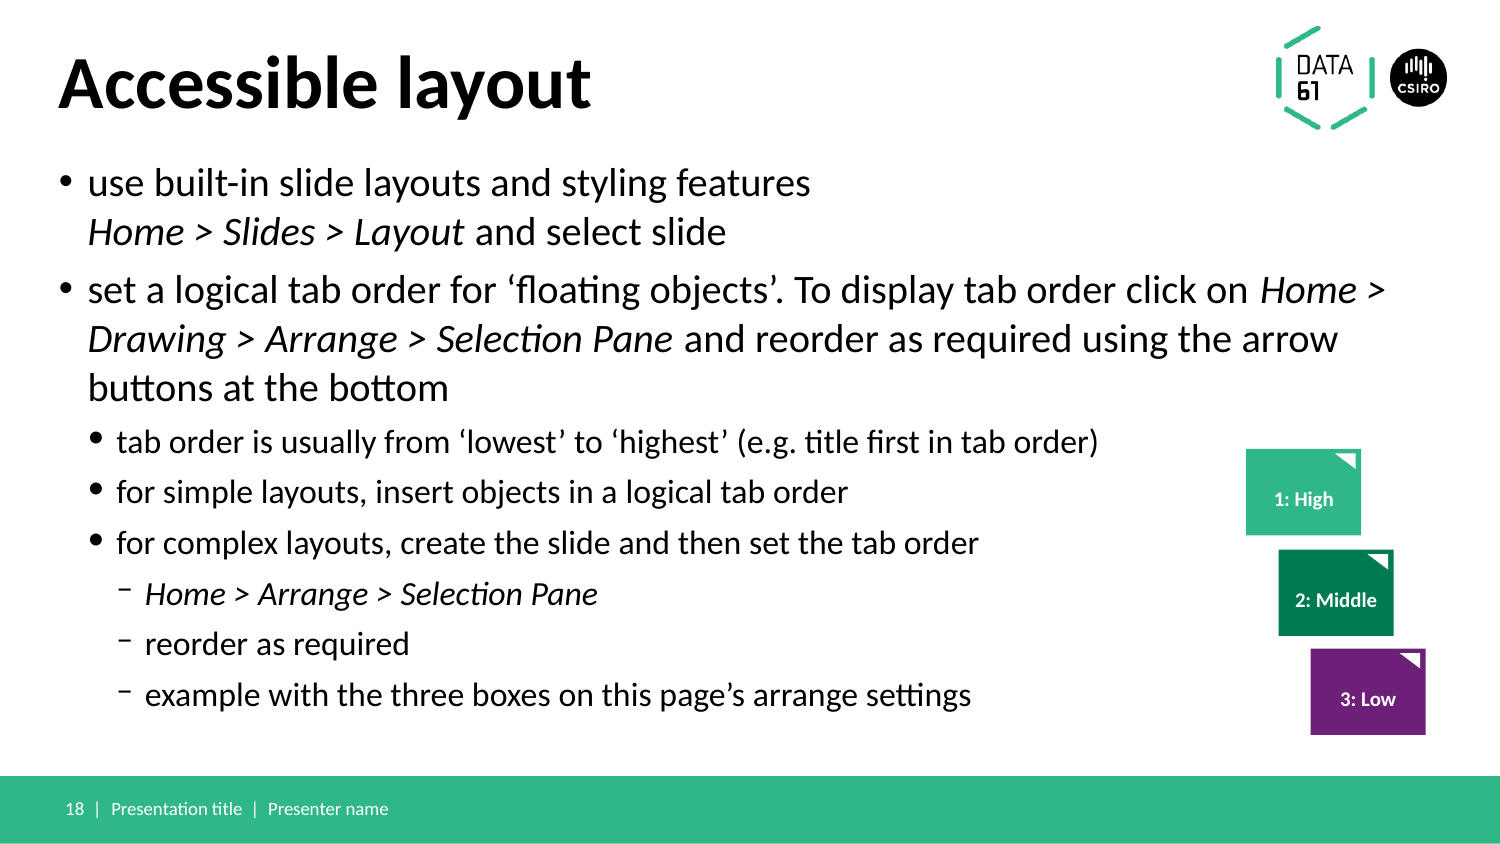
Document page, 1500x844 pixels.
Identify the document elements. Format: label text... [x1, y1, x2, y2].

text_box [1310, 719, 1426, 735]
title Accessible layout [58, 33, 1258, 139]
footer Presentation title | Presenter name [111, 800, 1110, 816]
list use built-in slide layouts and styling features Home > Slides > Layout and select slide set a logical tab order for ‘floating objects’. To display tab order click on Home > Drawing > Arrange > Selection Pane and reorder as required using the arrow buttons at the bottom tab order is usually from ‘lowest’ to ‘highest’ (e.g. title first in tab order) for simple layouts, insert objects in a logical tab order for complex layouts, create the slide and then set the tab order Home > Arrange > Selection Pane reorder as required example with the three boxes on this page’s arrange settings [58, 156, 1447, 719]
picture [1276, 26, 1447, 130]
slide_number <number> | [54, 800, 102, 816]
